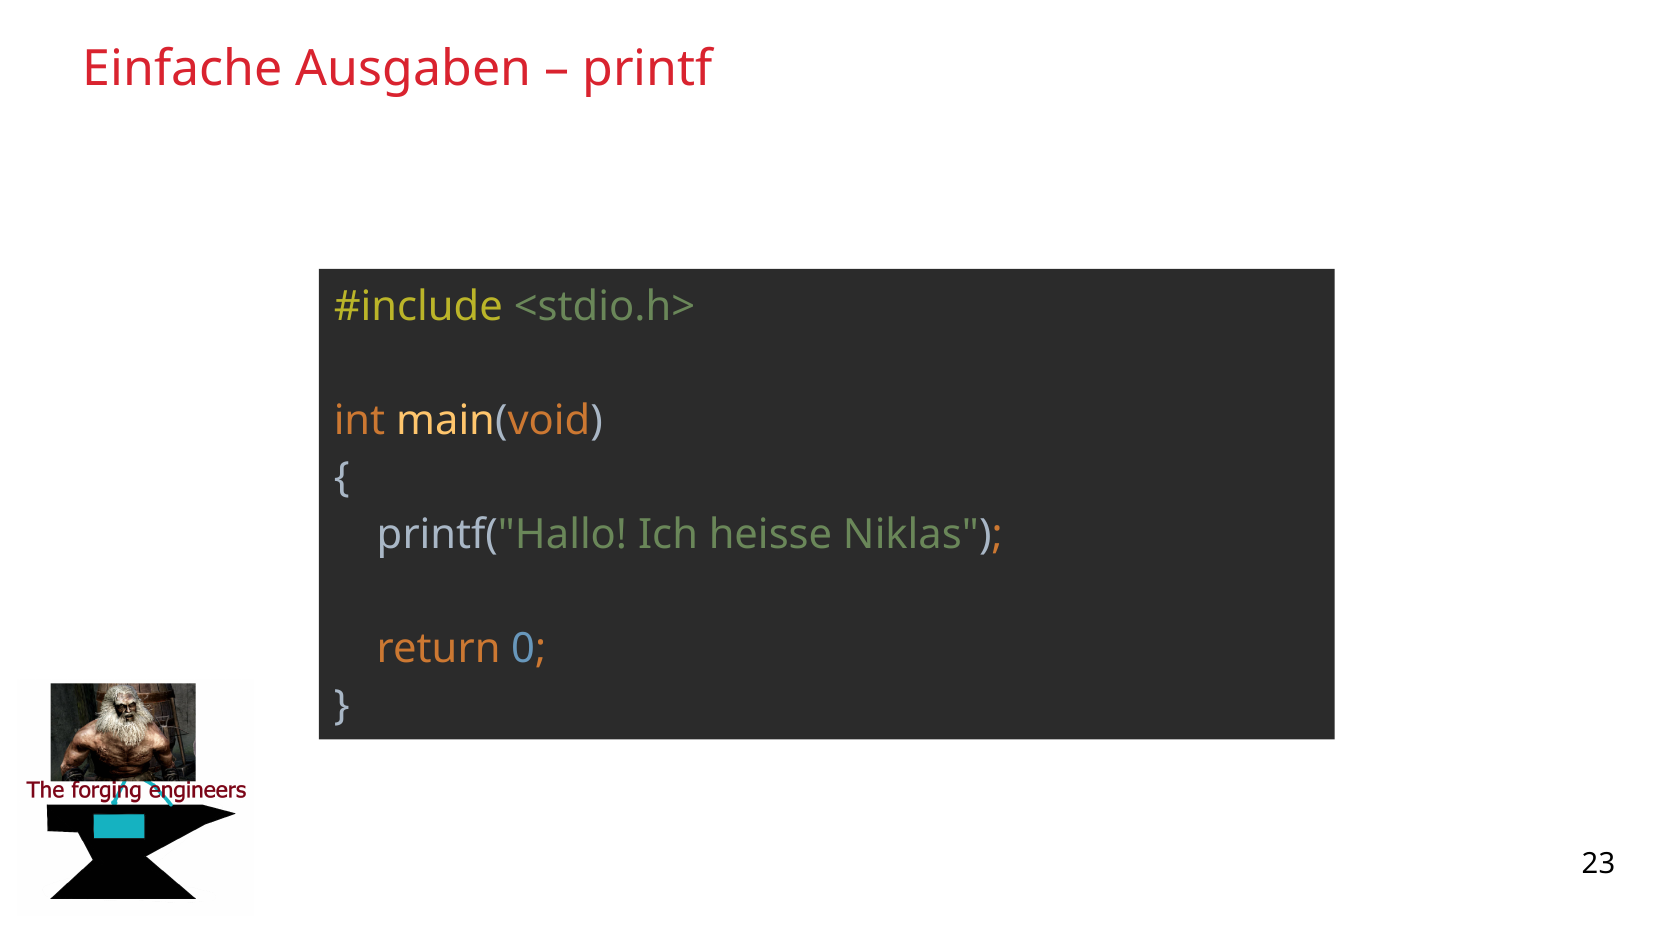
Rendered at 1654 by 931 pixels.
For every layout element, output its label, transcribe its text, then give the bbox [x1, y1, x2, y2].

title Einfache Ausgaben – printf [82, 37, 1571, 95]
text_box #include <stdio.h> int main(void) { printf("Hallo! Ich heisse Niklas"); return 0; } [318, 268, 1335, 662]
picture [17, 679, 254, 916]
